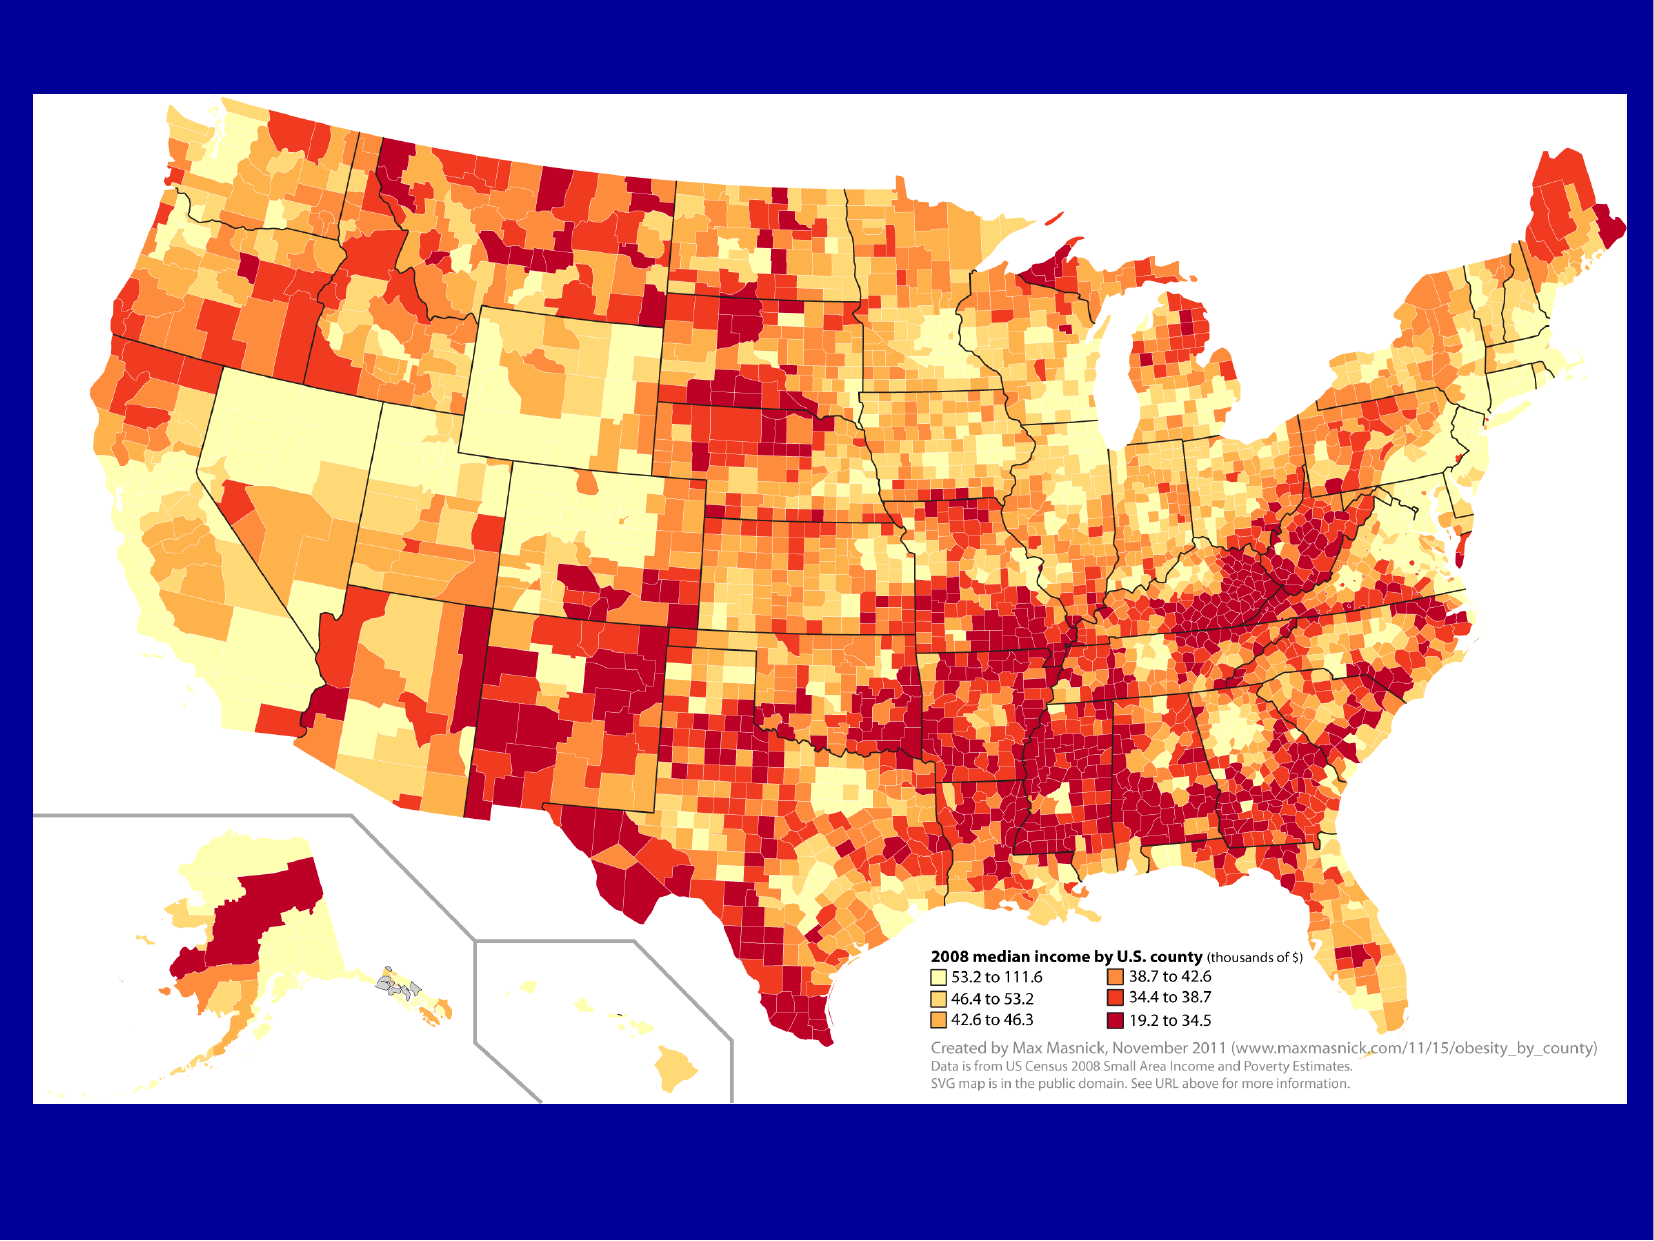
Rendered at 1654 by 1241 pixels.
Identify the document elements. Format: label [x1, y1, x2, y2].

picture [33, 94, 1627, 1104]
